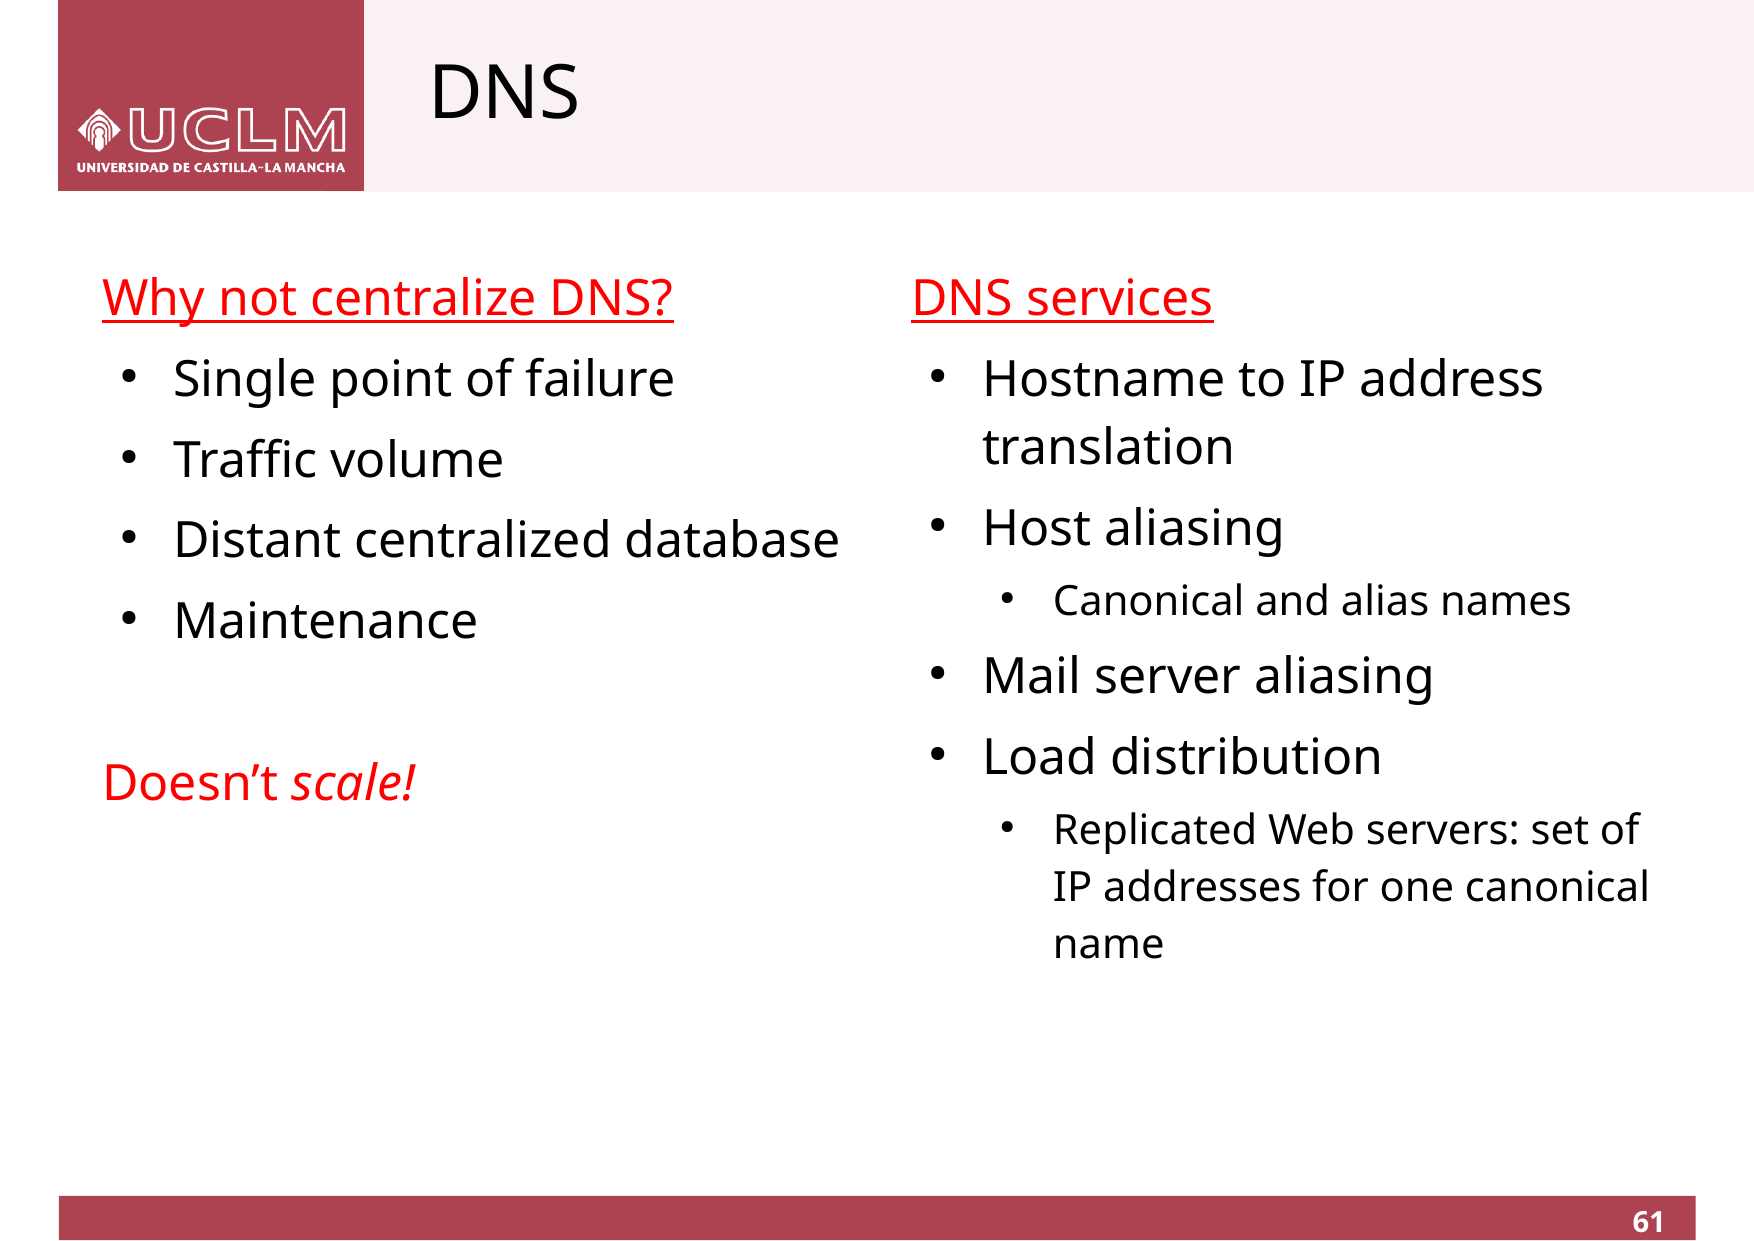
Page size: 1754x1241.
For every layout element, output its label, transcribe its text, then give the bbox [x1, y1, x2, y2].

list Why not centralize DNS? Single point of failure Traffic volume Distant centralized database Maintenance Doesn’t scale! [87, 254, 858, 1074]
picture [58, 0, 364, 191]
list DNS services Hostname to IP address translation Host aliasing Canonical and alias names Mail server aliasing Load distribution Replicated Web servers: set of IP addresses for one canonical name [896, 254, 1667, 1074]
title DNS [413, 0, 1667, 198]
